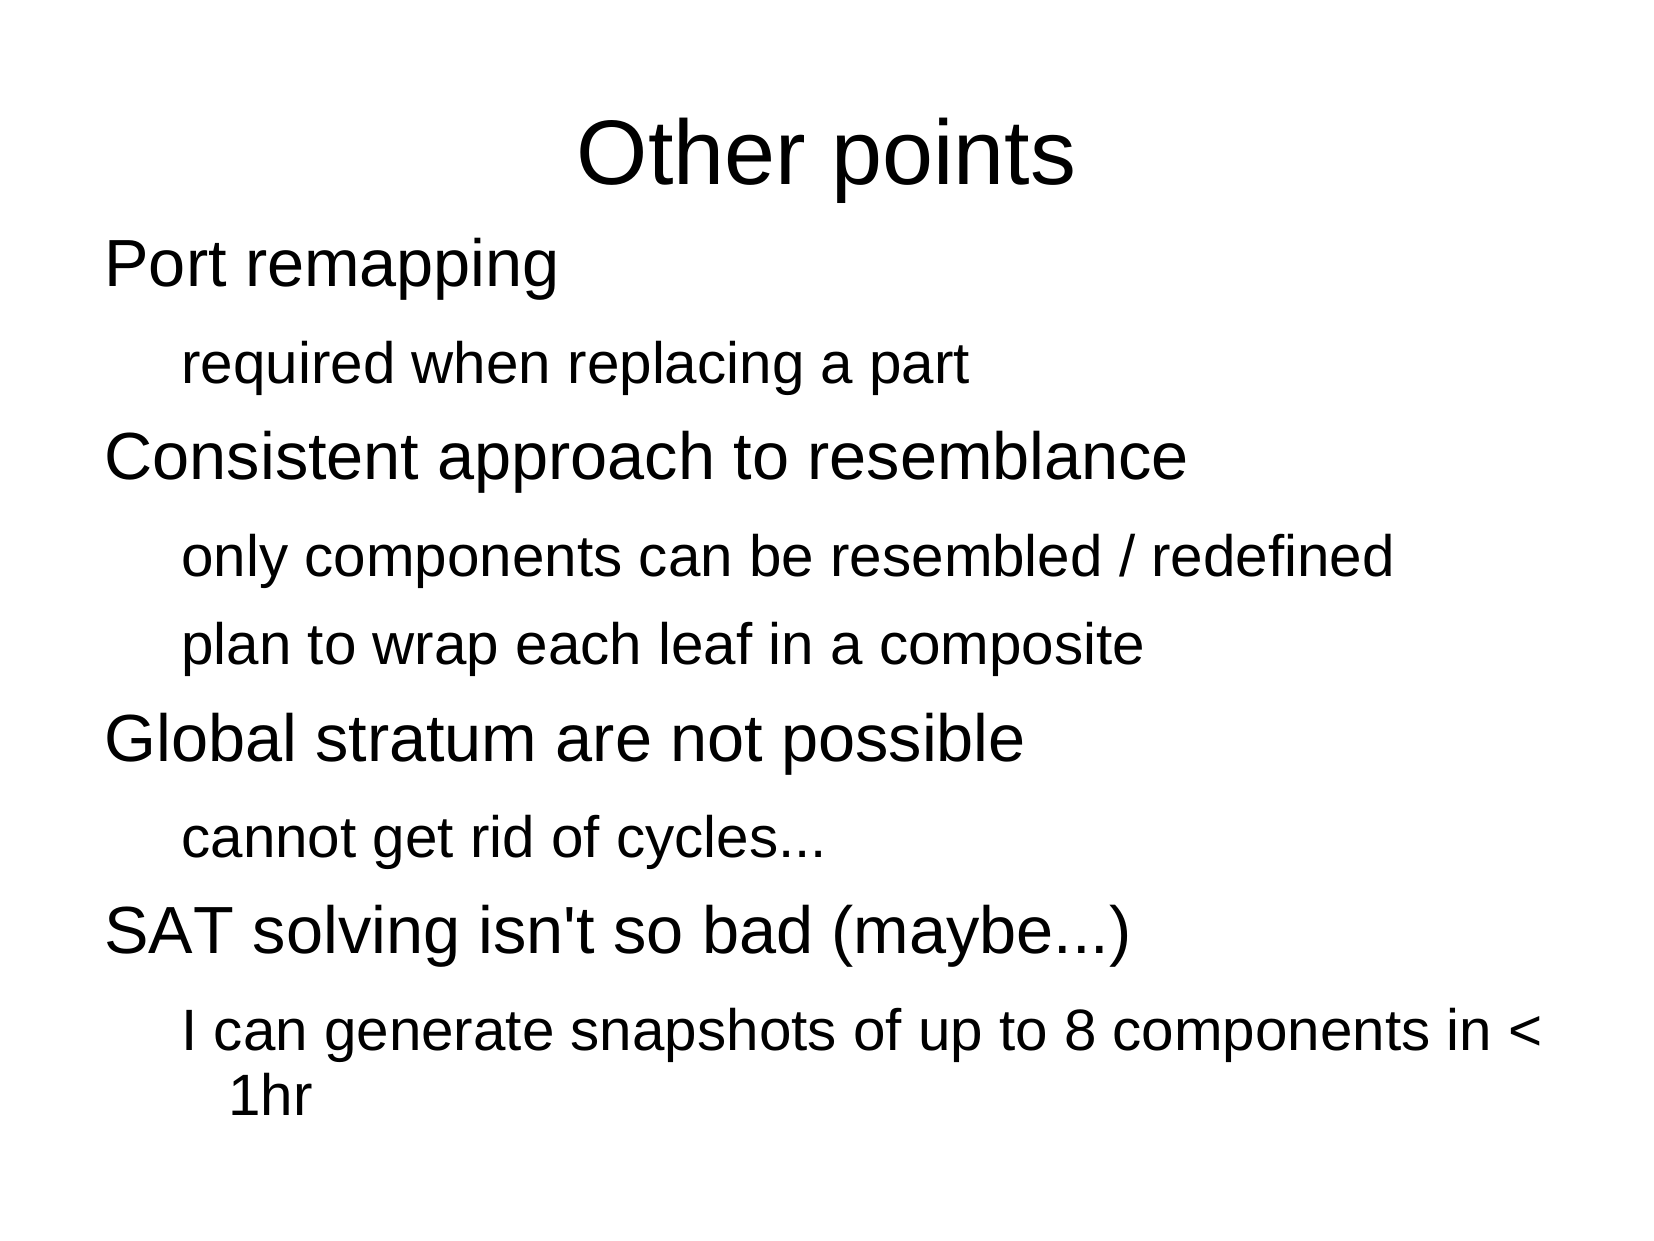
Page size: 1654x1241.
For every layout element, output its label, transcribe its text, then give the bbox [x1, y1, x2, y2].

list Port remapping required when replacing a part Consistent approach to resemblance only components can be resembled / redefined plan to wrap each leaf in a composite Global stratum are not possible cannot get rid of cycles... SAT solving isn't so bad (maybe...) I can generate snapshots of up to 8 components in < 1hr [86, 226, 1576, 1126]
title Other points [82, 56, 1571, 250]
